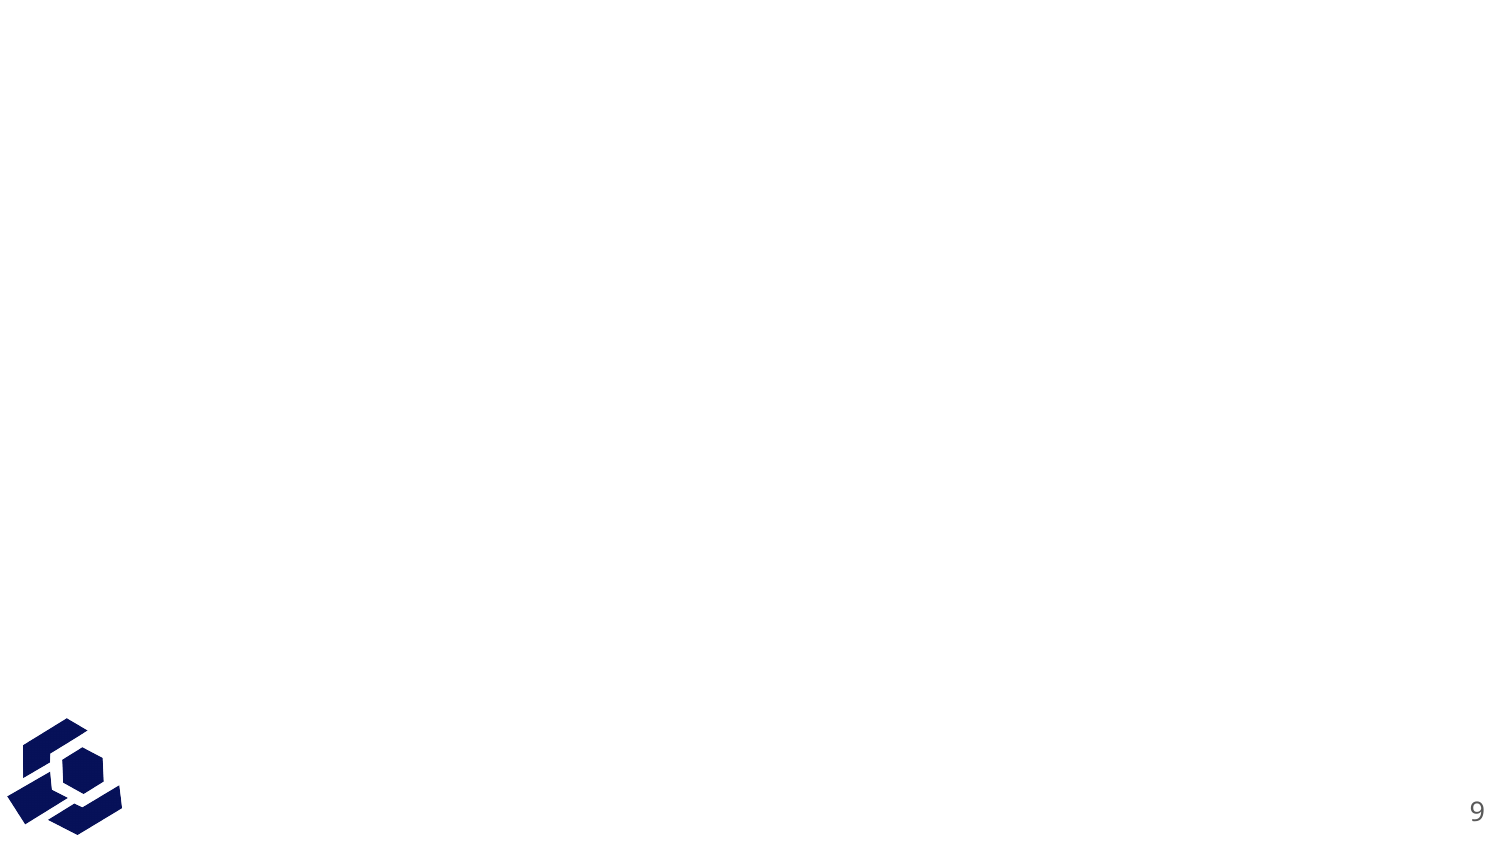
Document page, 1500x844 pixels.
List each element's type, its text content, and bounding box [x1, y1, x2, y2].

picture [7, 718, 122, 835]
slide_number <number> [1200, 779, 1500, 844]
